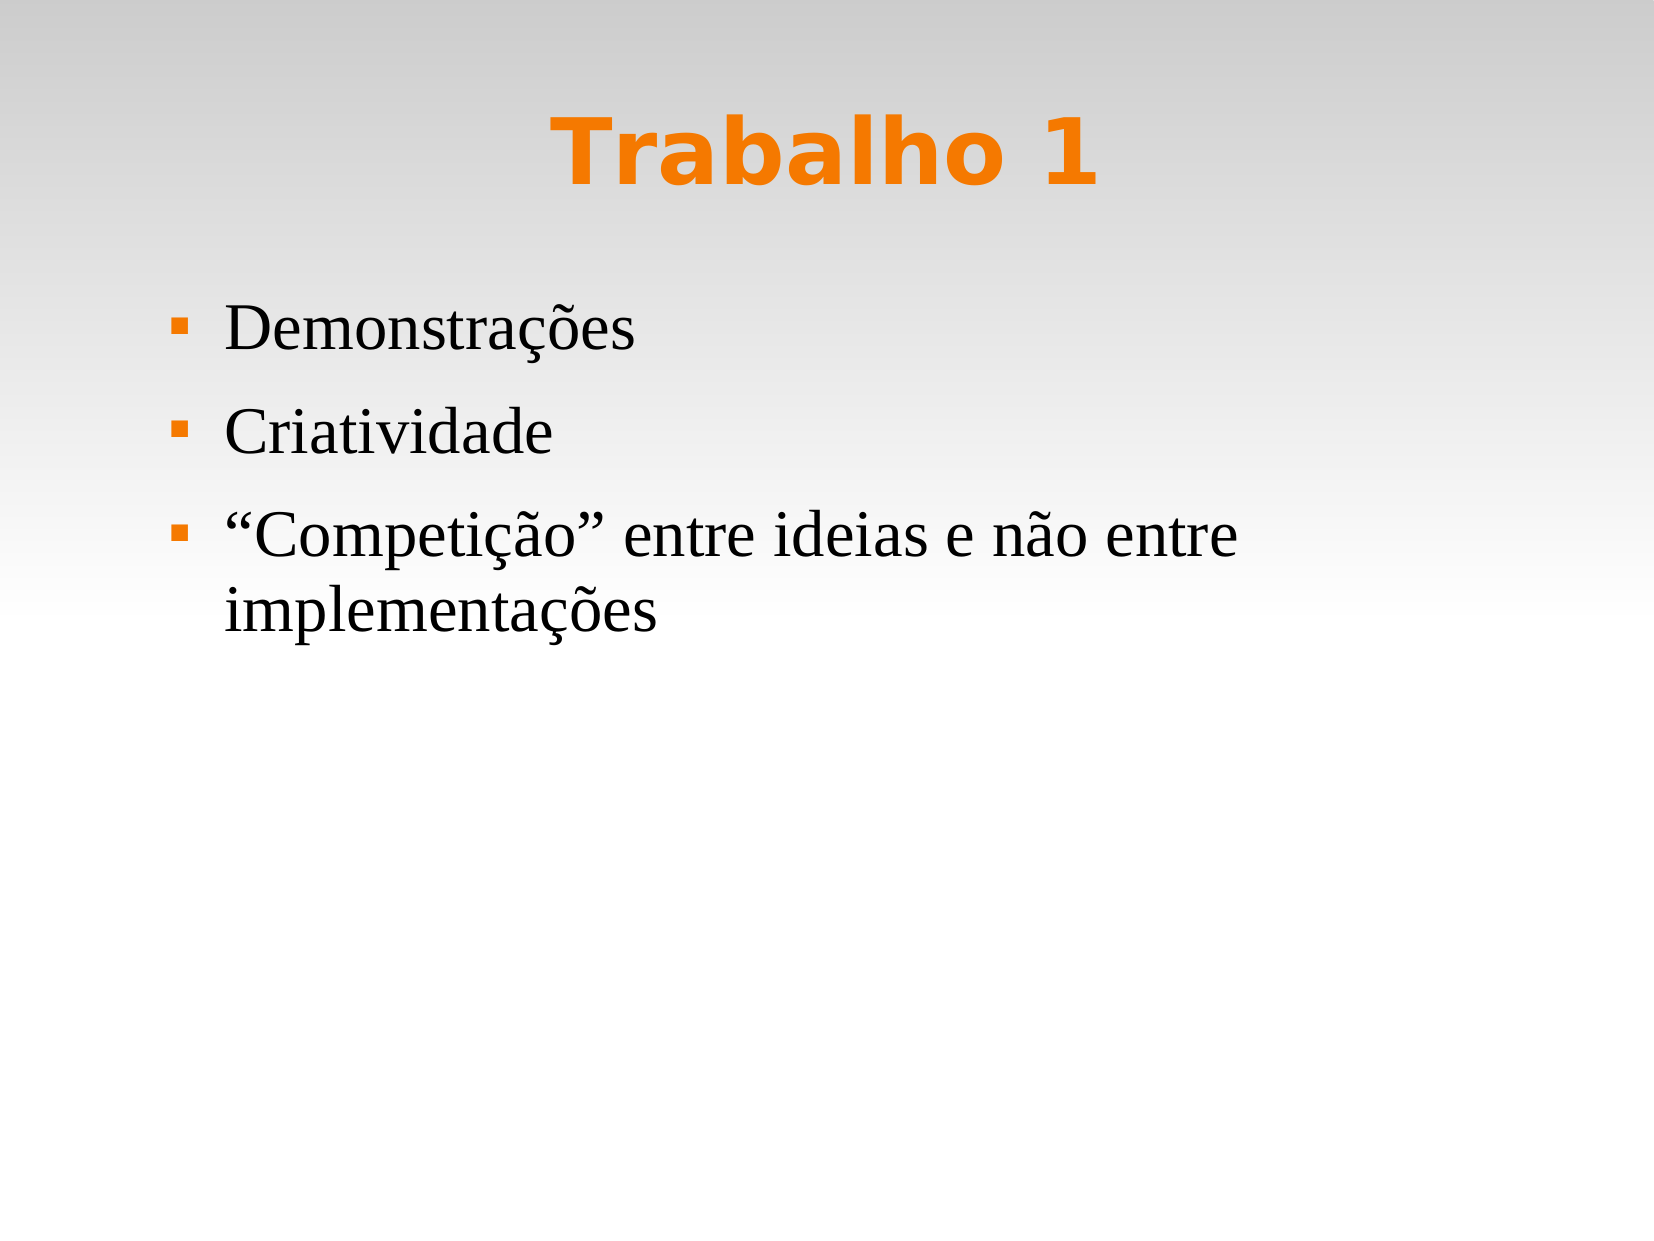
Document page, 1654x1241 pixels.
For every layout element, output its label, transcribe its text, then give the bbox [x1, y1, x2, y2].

title Trabalho 1 [82, 49, 1571, 257]
list Demonstrações Criatividade “Competição” entre ideias e não entre implementações [82, 290, 1571, 1109]
